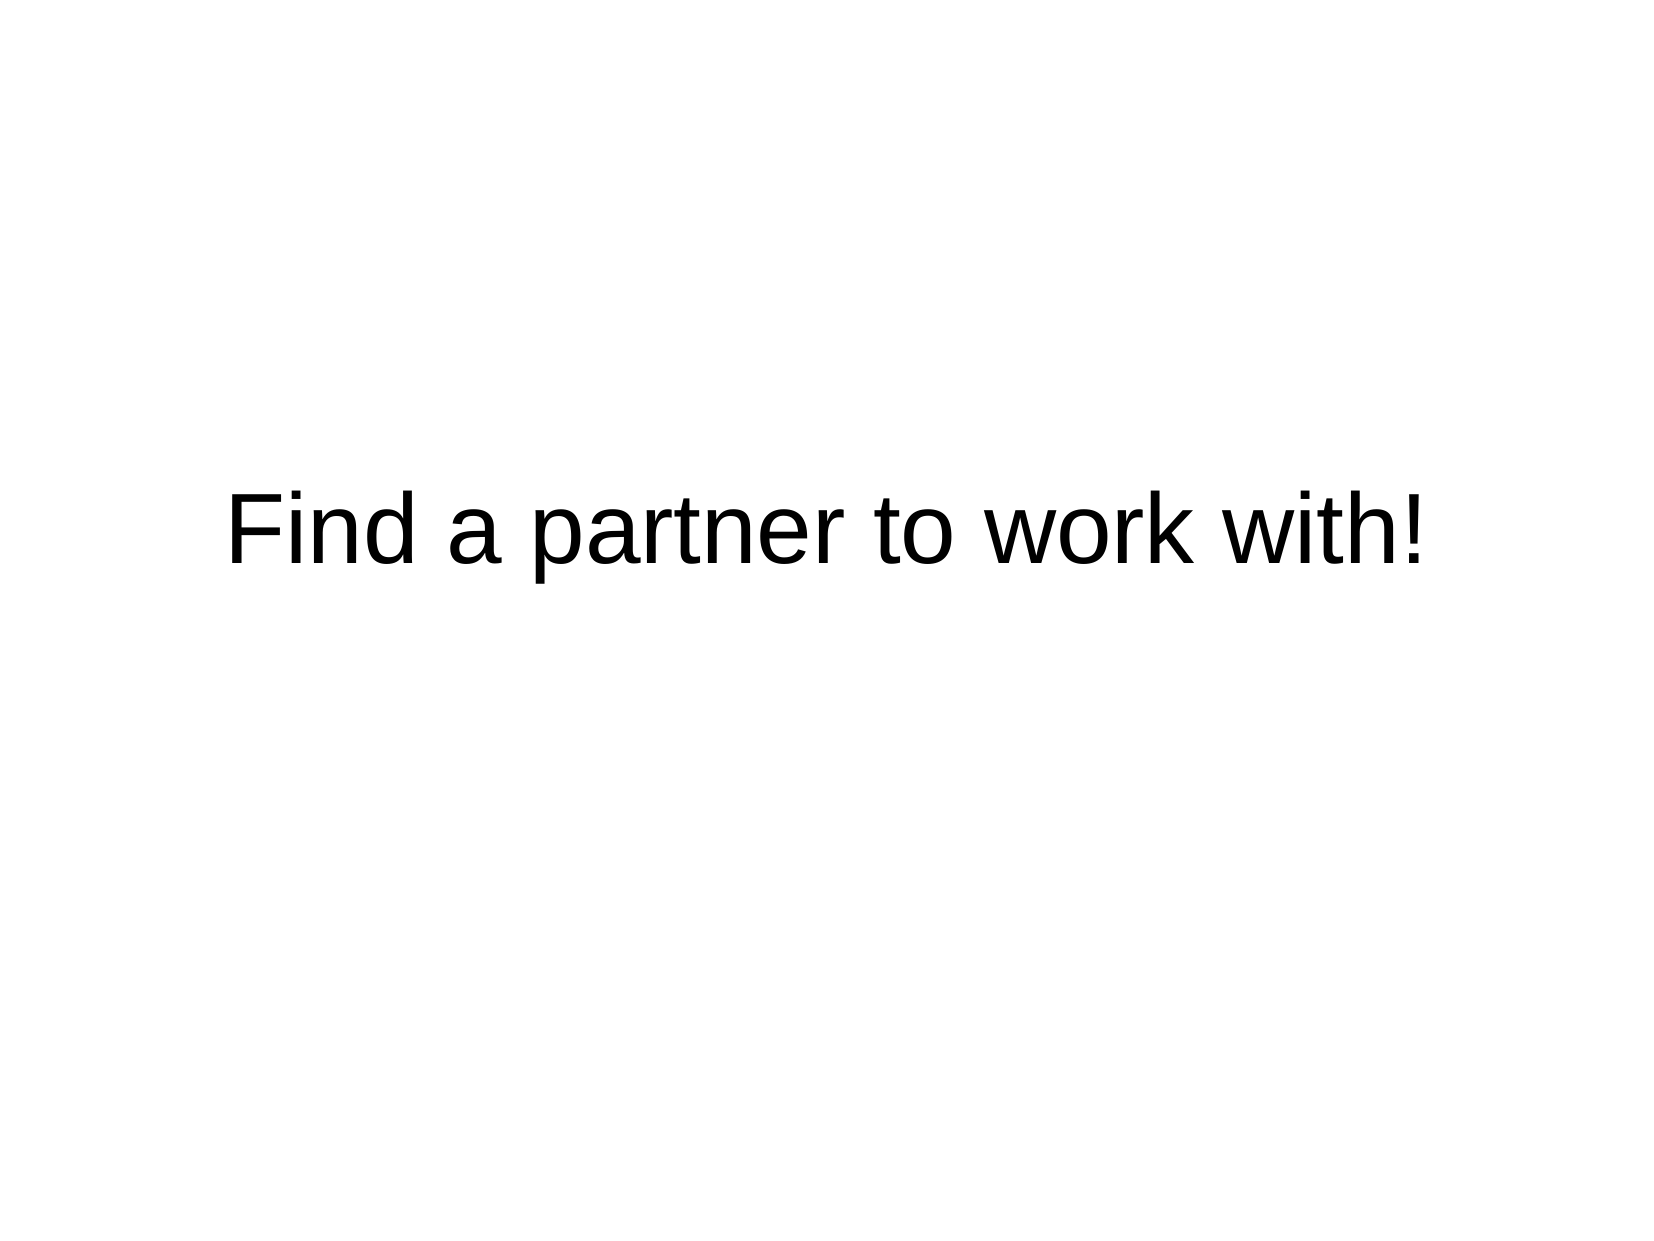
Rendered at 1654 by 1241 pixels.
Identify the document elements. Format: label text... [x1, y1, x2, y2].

subtitle Find a partner to work with! [82, 49, 1571, 1010]
